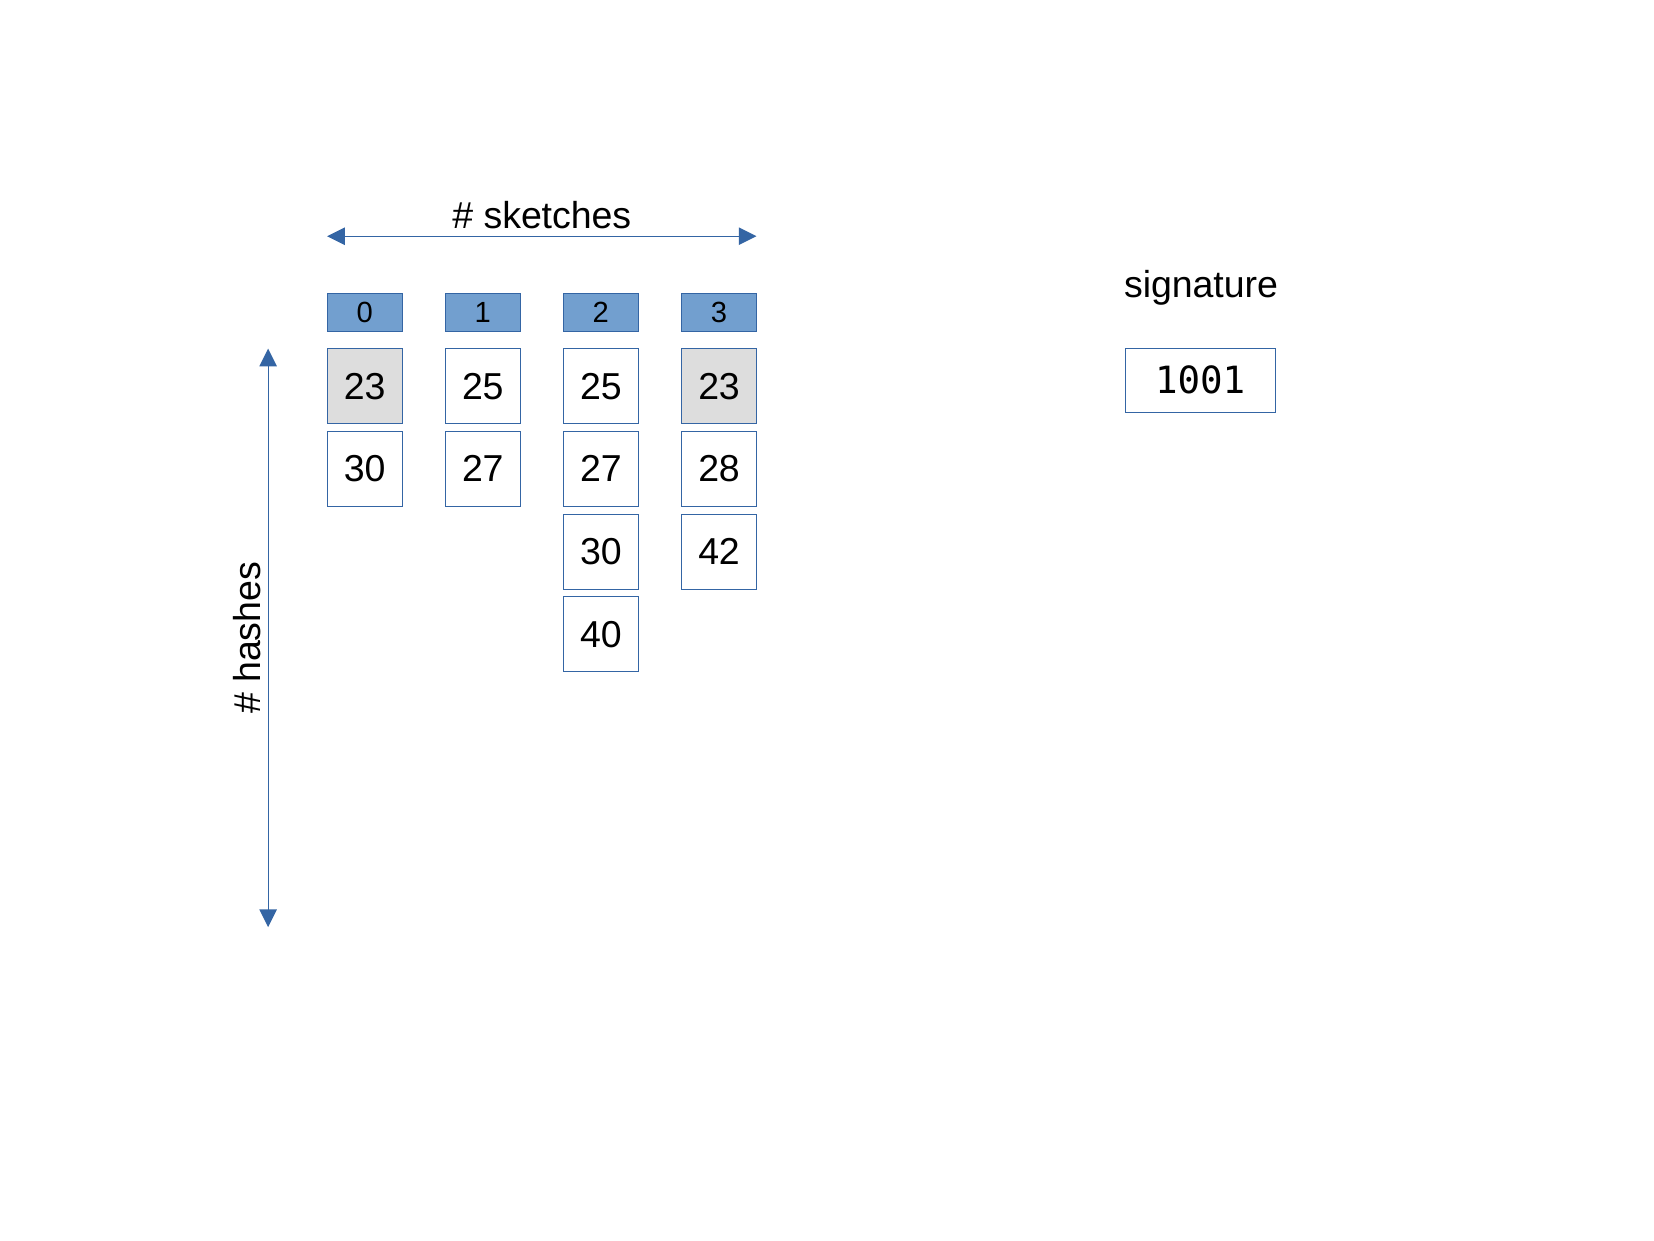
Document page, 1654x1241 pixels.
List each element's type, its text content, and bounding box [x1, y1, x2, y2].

text_box 25 [445, 348, 521, 424]
text_box 1001 [1125, 348, 1276, 413]
text_box 0 [327, 293, 403, 332]
text_box 23 [327, 348, 403, 424]
text_box 25 [563, 348, 639, 424]
text_box 27 [563, 431, 639, 507]
text_box 3 [681, 293, 757, 332]
text_box 28 [681, 431, 757, 507]
text_box 2 [563, 293, 639, 332]
text_box 30 [563, 514, 639, 590]
text_box 30 [327, 431, 403, 507]
text_box 27 [445, 431, 521, 507]
text_box 23 [681, 348, 757, 424]
text_box 40 [563, 596, 639, 672]
text_box 1 [445, 293, 521, 332]
text_box 42 [681, 514, 757, 590]
text_box signature [1032, 246, 1370, 322]
